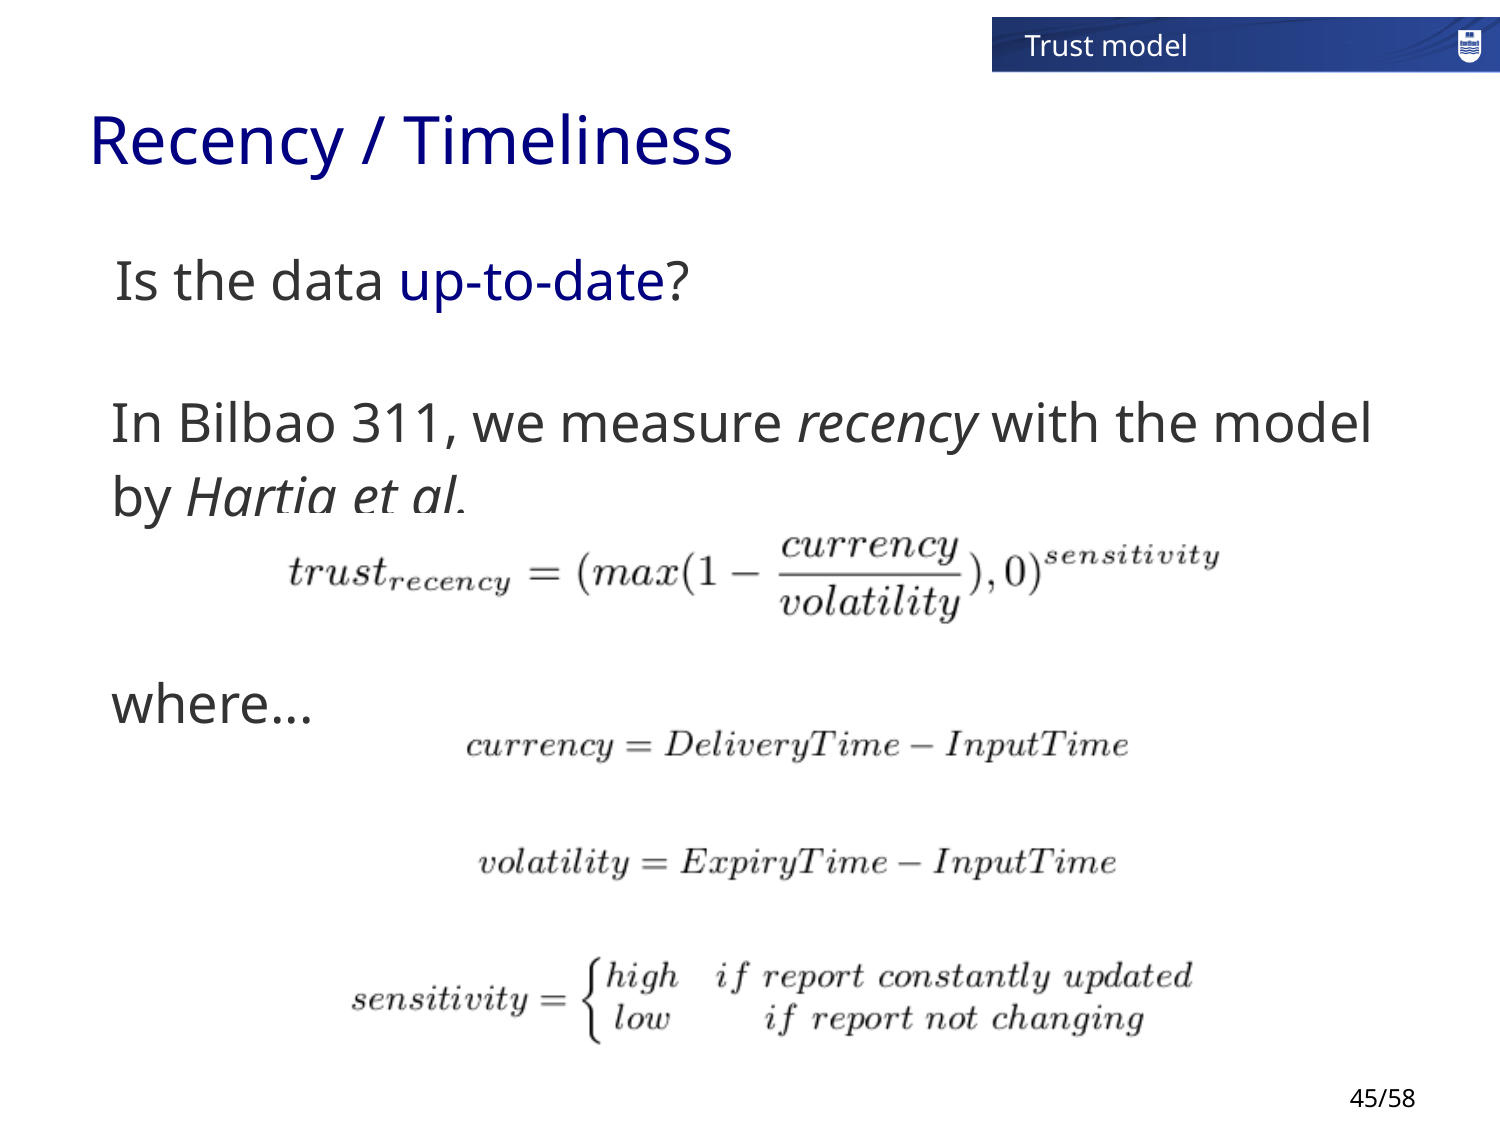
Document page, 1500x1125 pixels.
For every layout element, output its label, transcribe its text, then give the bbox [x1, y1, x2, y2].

title Recency / Timeliness [2, 99, 1365, 177]
text_box Trust model [1009, 17, 1483, 67]
text_box In Bilbao 311, we measure recency with the model by Hartig et al. where... [111, 384, 1441, 934]
picture [328, 698, 1217, 1052]
picture [992, 17, 1500, 73]
picture [271, 513, 1242, 638]
list Is the data up-to-date? [100, 238, 1495, 1016]
